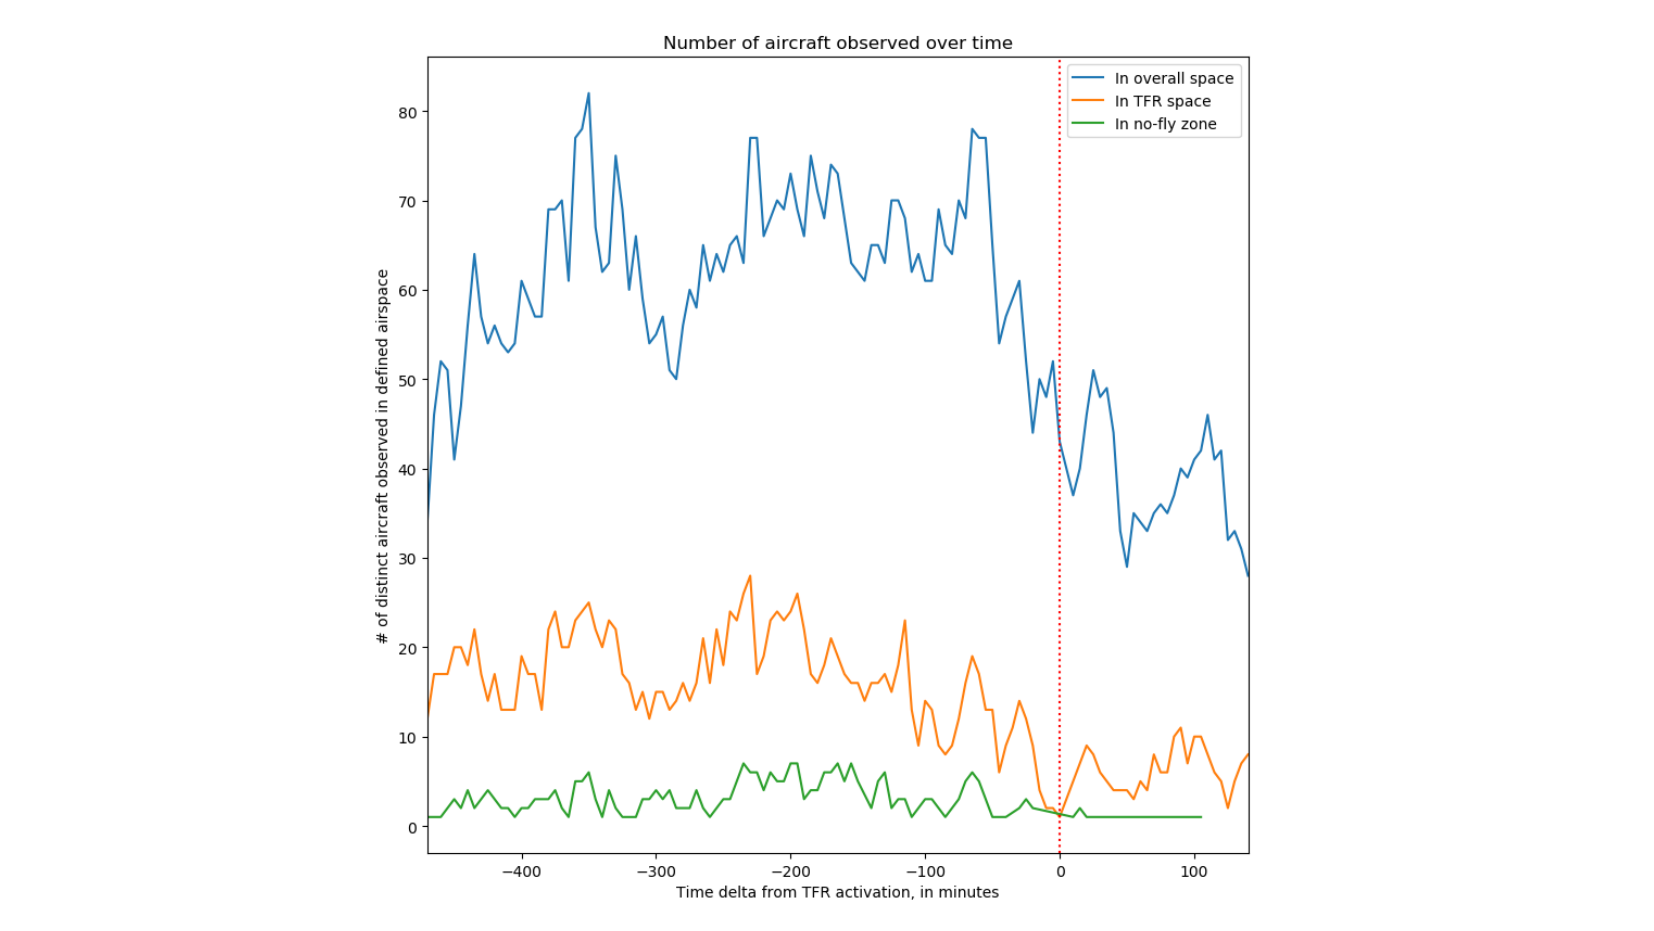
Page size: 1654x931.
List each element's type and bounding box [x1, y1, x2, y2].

picture [295, 15, 1354, 931]
